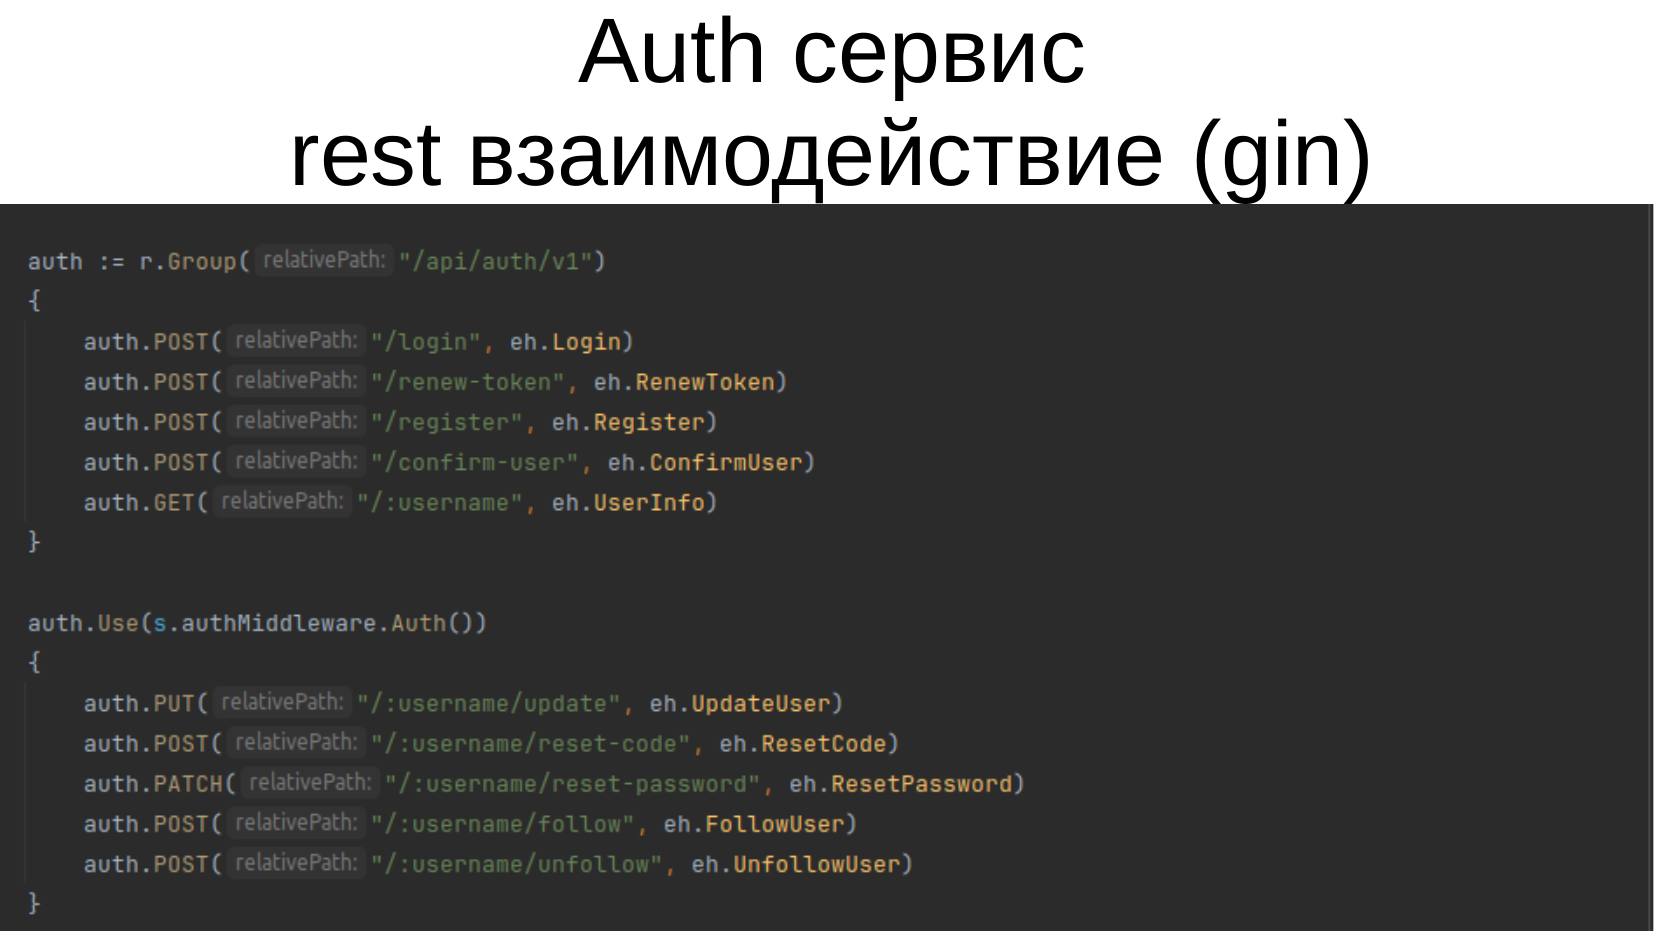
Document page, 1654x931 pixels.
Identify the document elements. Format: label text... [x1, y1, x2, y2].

picture [0, 204, 1654, 931]
title Auth сервис rest взаимодействие (gin) [88, 0, 1577, 204]
